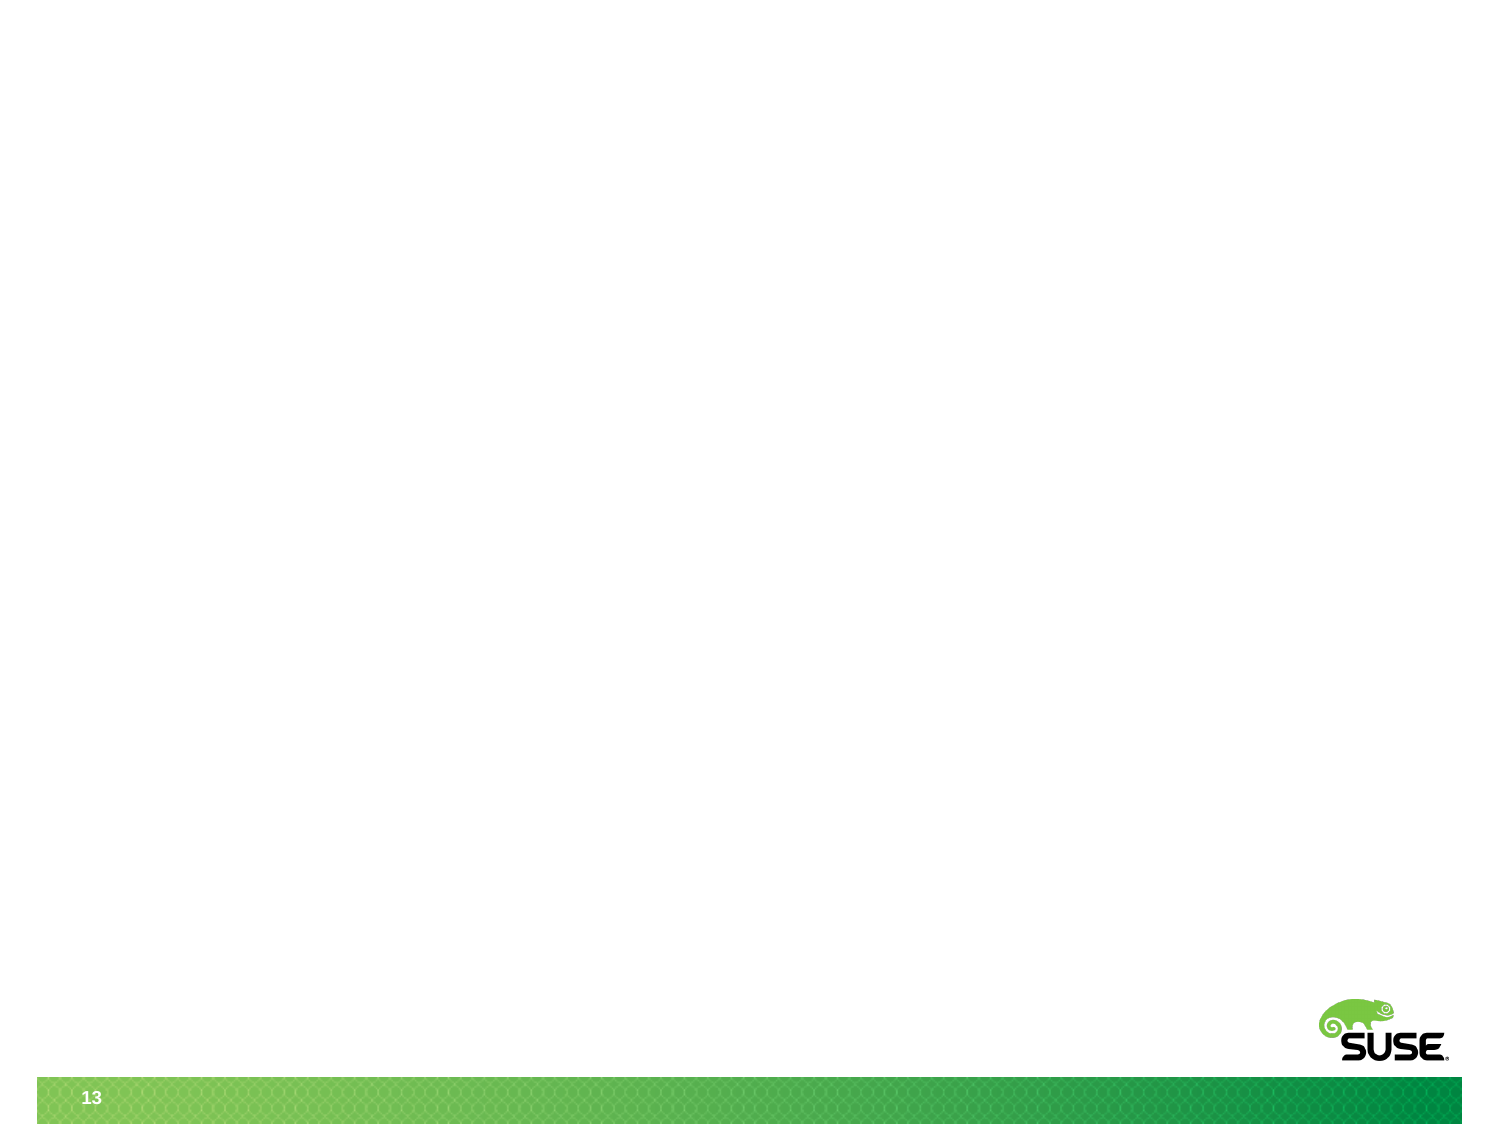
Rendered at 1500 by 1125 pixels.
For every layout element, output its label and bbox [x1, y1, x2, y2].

picture [37, 1077, 1462, 1124]
picture [1319, 999, 1449, 1061]
